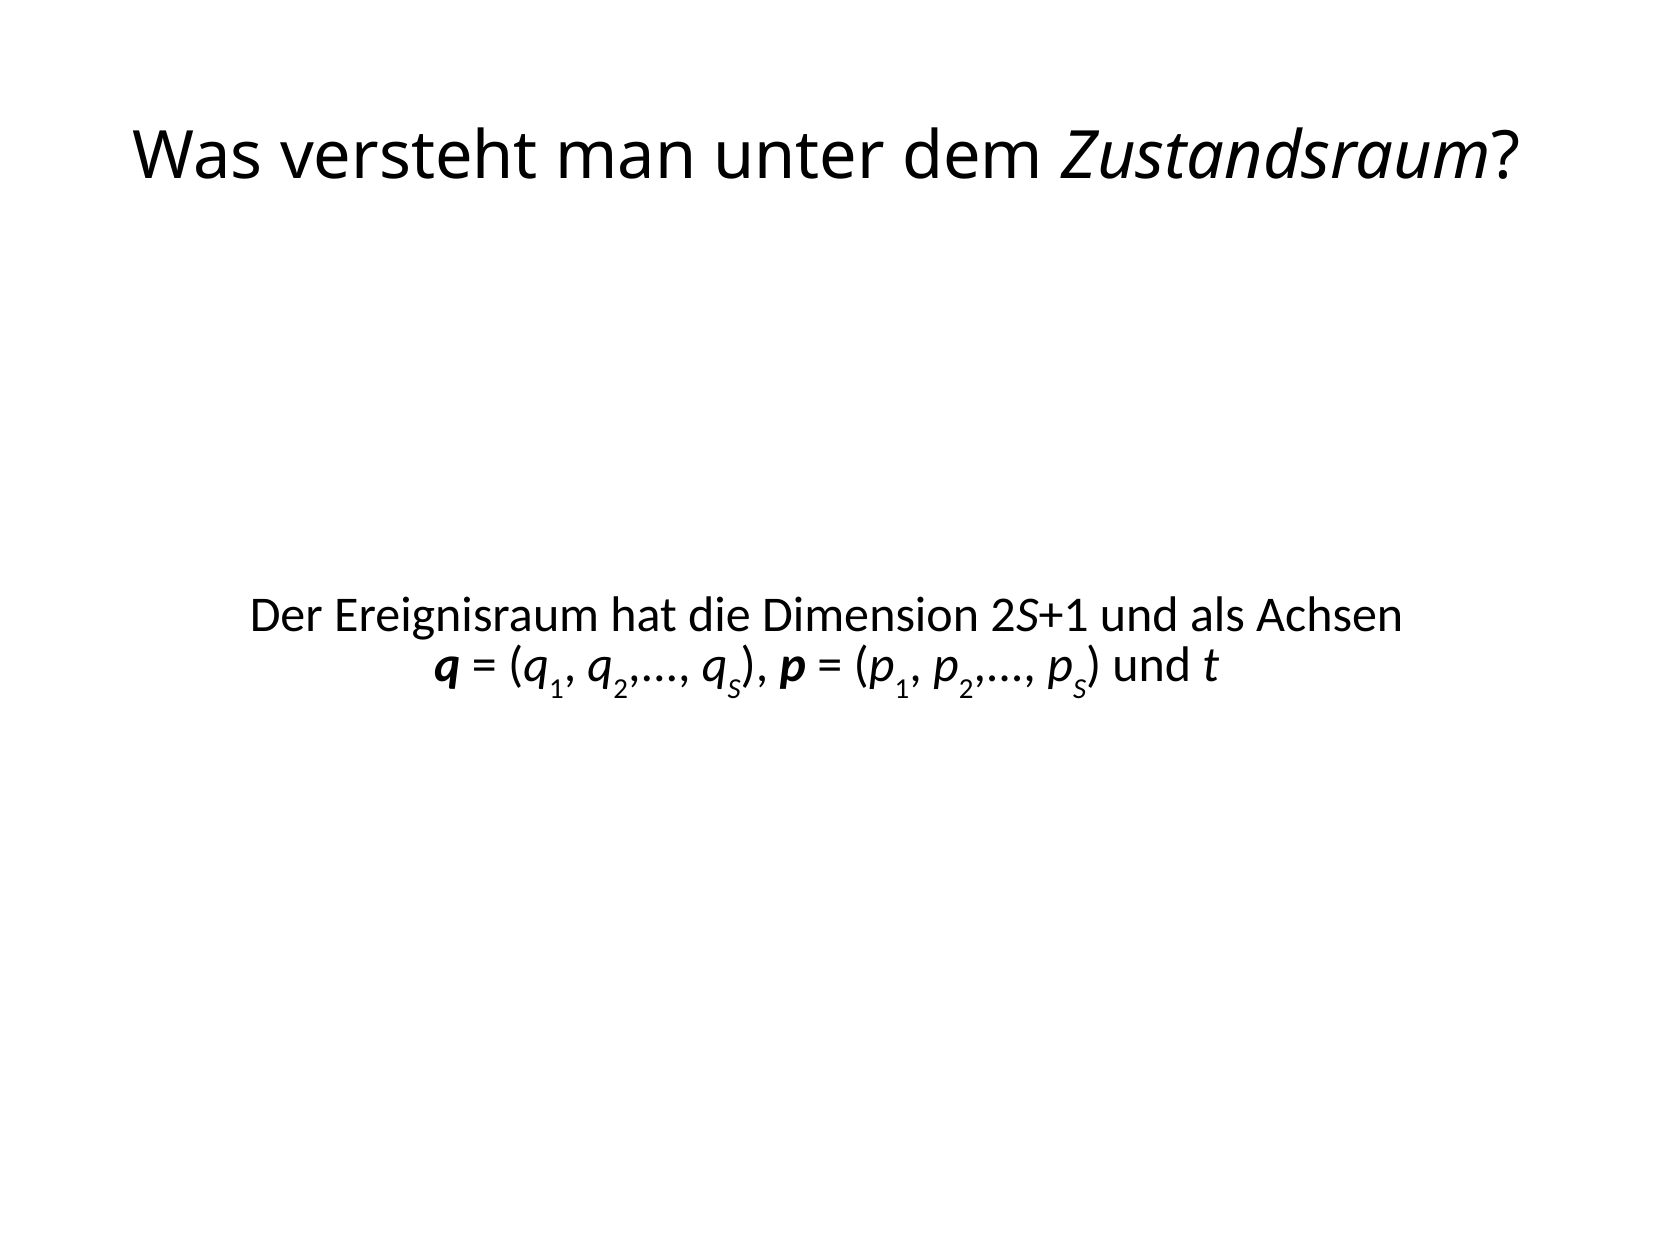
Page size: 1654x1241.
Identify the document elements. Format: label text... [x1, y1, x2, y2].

subtitle Der Ereignisraum hat die Dimension 2S+1 und als Achsen q = (q1, q2,..., qS), p = (p1, p2,..., pS) und t [82, 290, 1571, 1010]
title Was versteht man unter dem Zustandsraum? [82, 49, 1571, 257]
